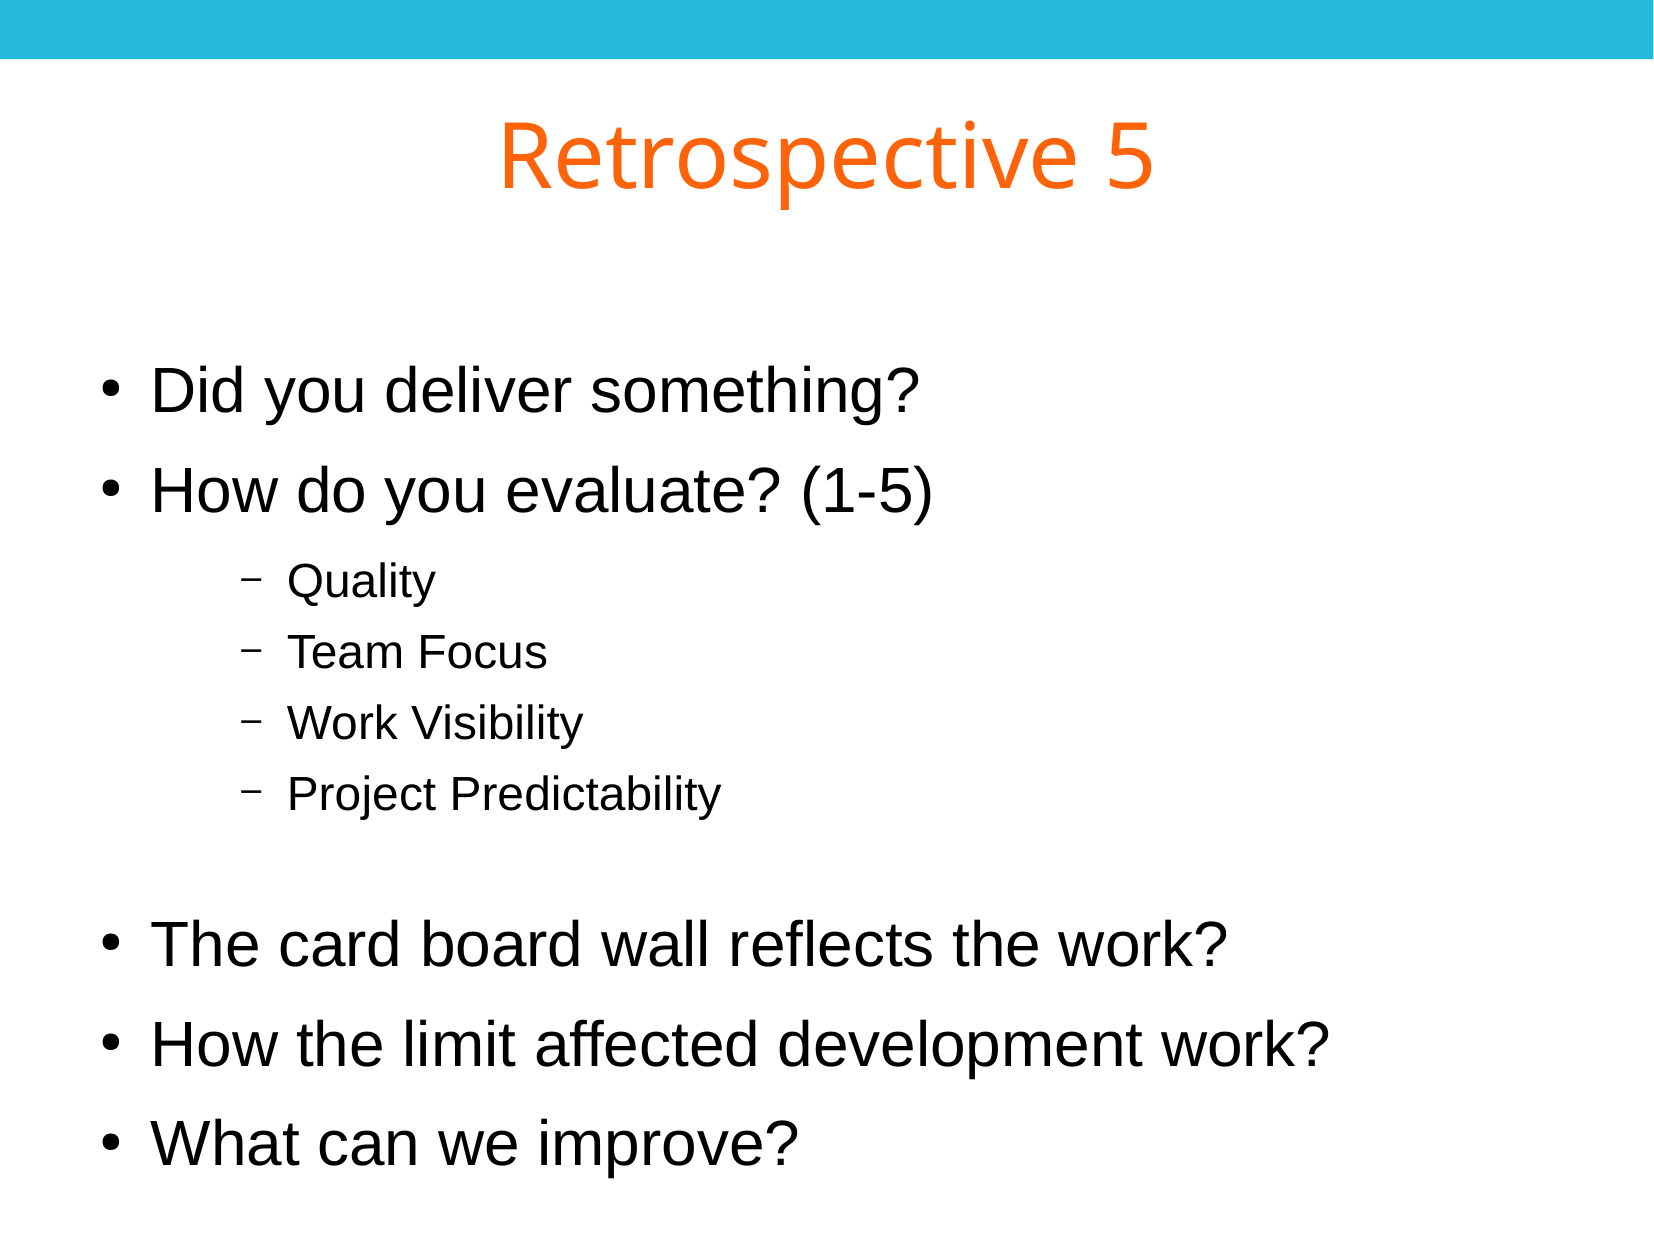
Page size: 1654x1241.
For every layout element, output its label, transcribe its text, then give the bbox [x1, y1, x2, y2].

list Did you deliver something? How do you evaluate? (1-5) Quality Team Focus Work Visibility Project Predictability The card board wall reflects the work? How the limit affected development work? What can we improve? [82, 354, 1571, 1182]
title Retrospective 5 [82, 56, 1571, 250]
